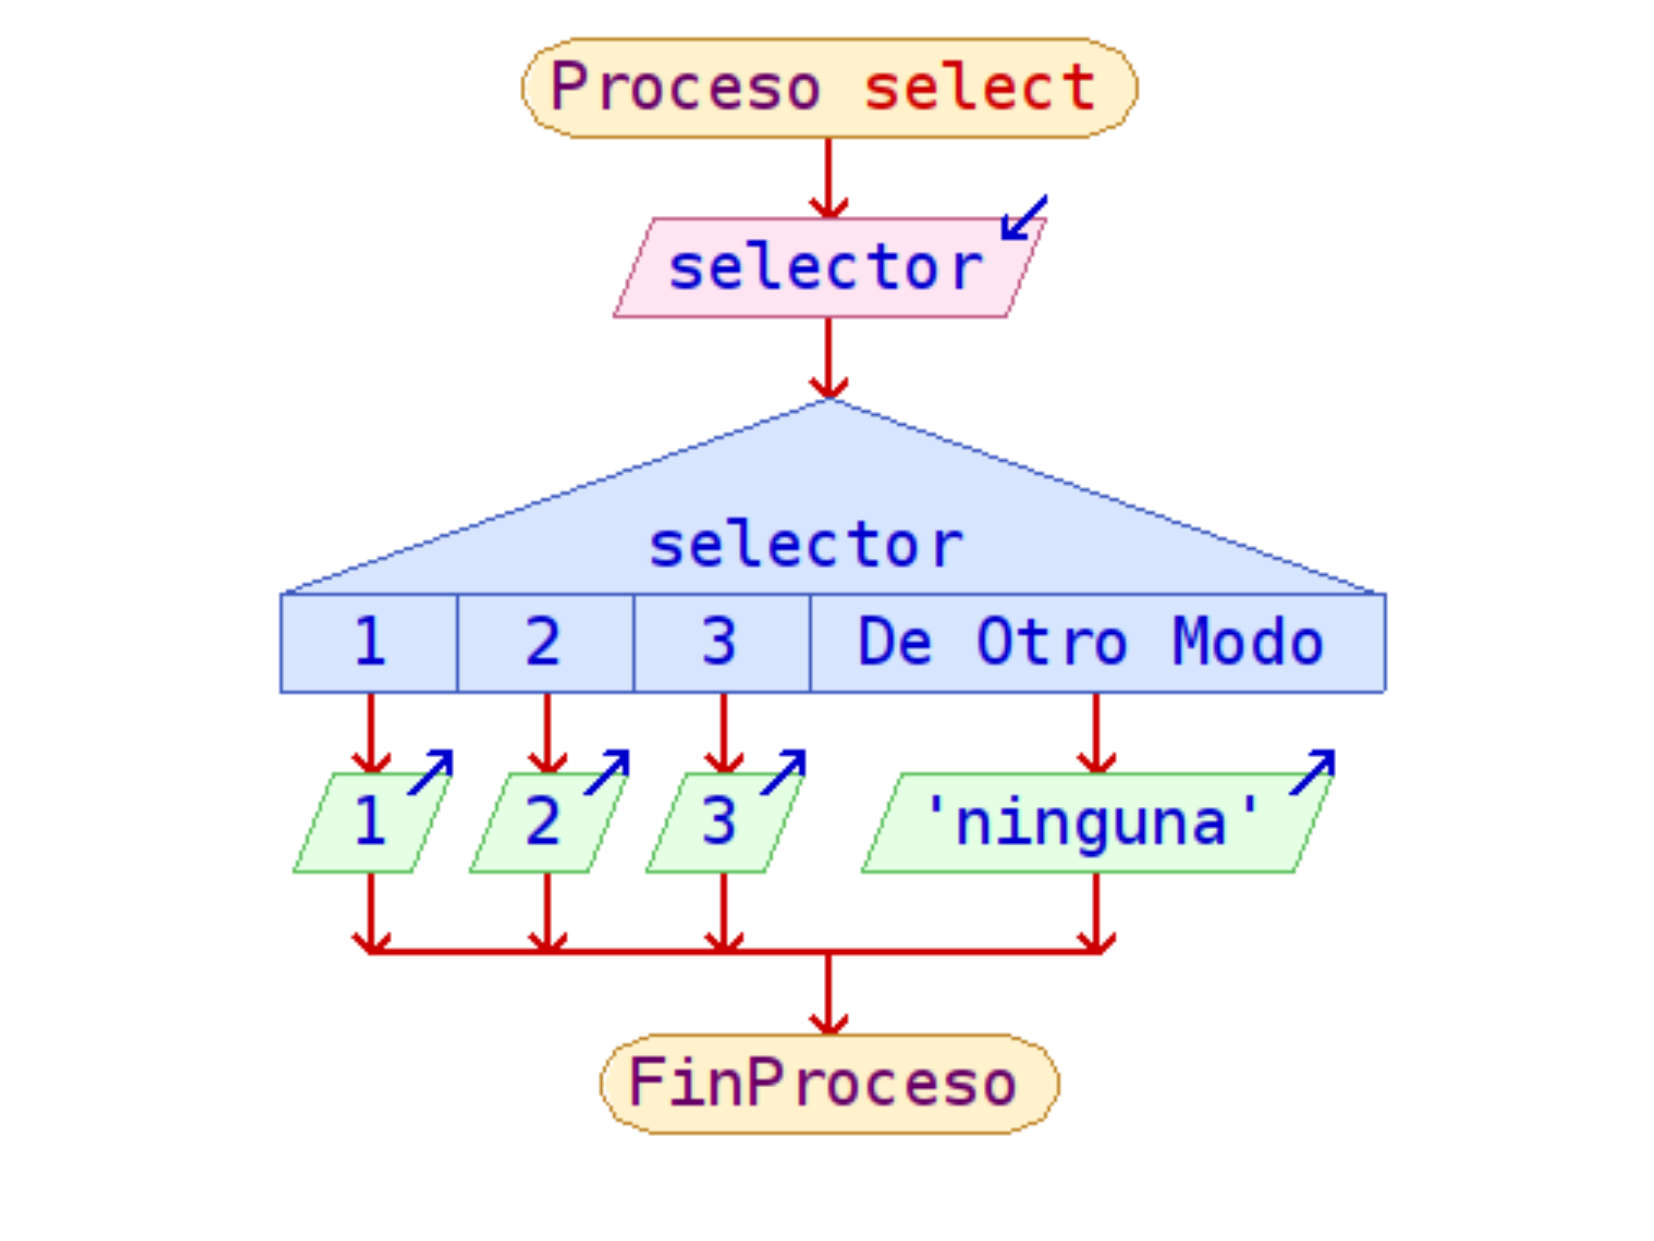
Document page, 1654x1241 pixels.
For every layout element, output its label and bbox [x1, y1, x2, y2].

picture [248, 6, 1411, 1241]
